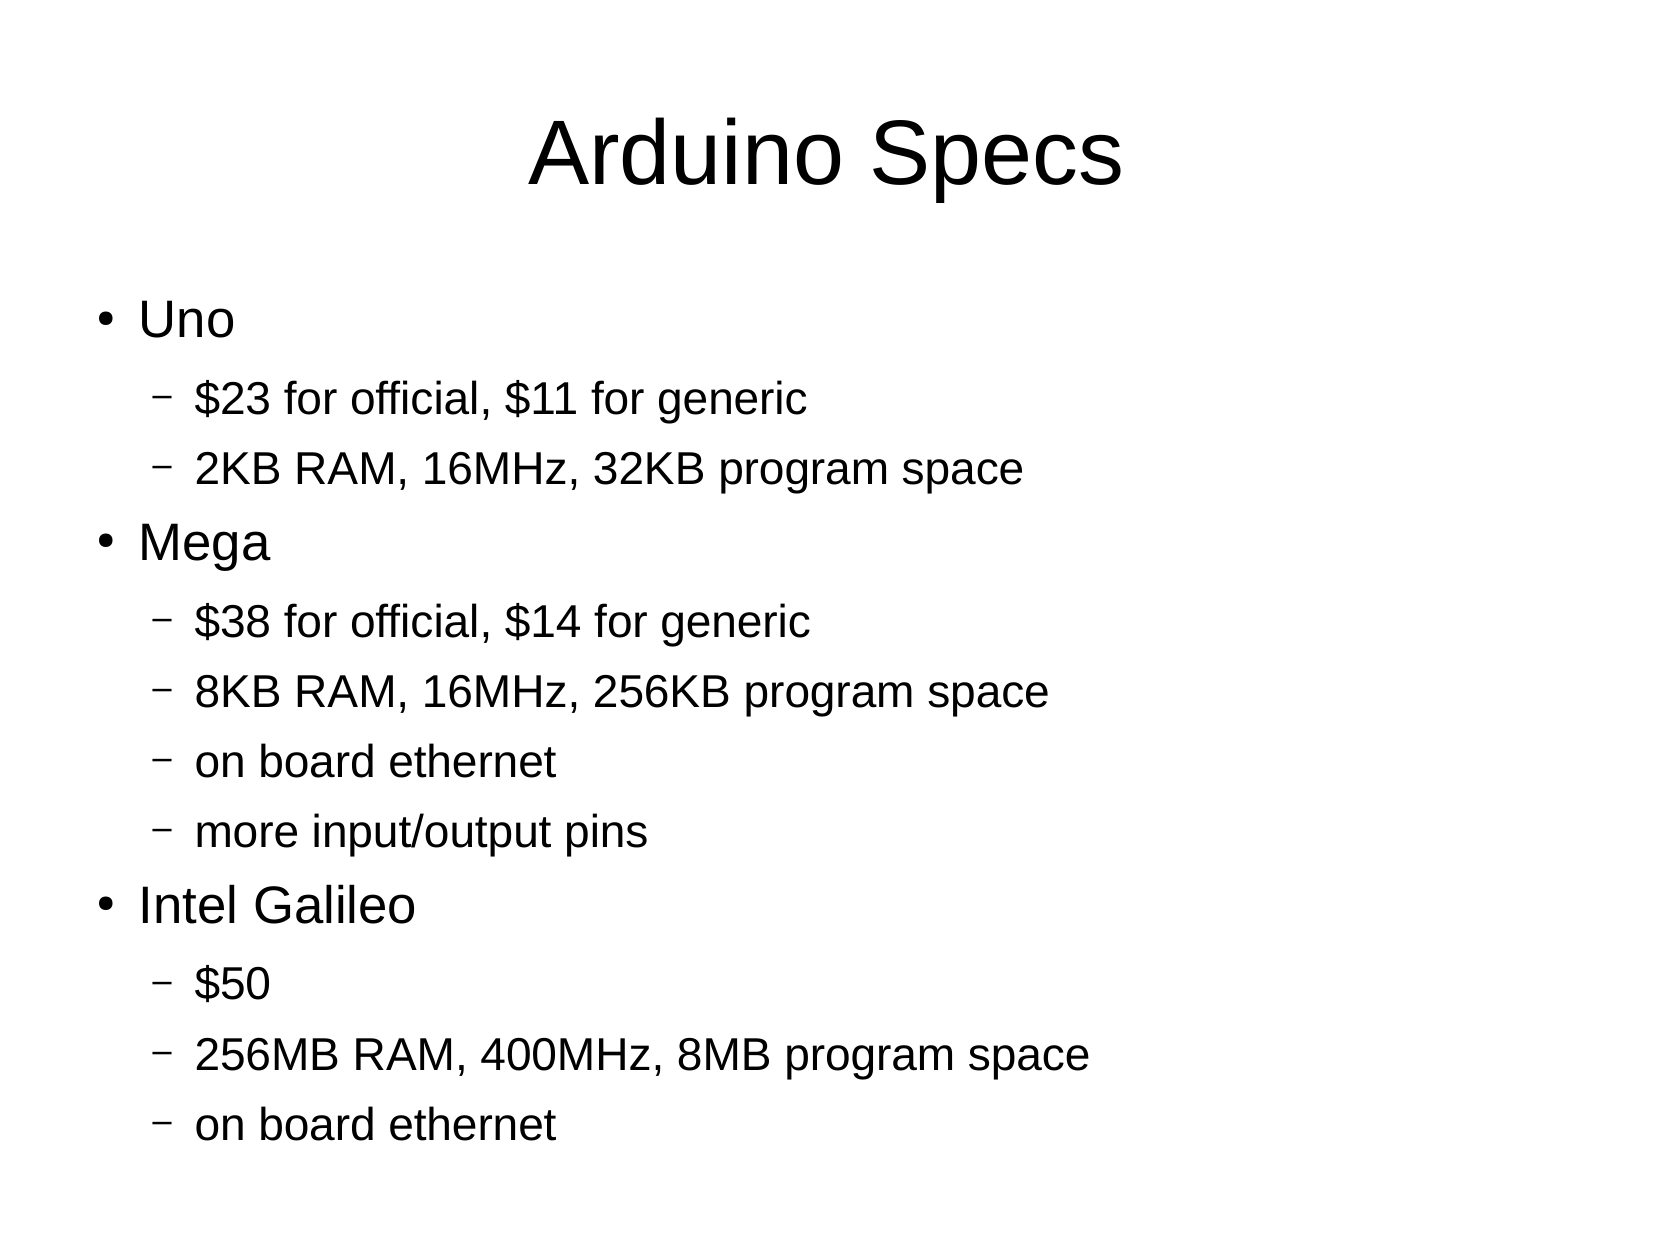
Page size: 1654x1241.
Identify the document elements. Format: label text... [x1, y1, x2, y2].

list Uno $23 for official, $11 for generic 2KB RAM, 16MHz, 32KB program space Mega $38 for official, $14 for generic 8KB RAM, 16MHz, 256KB program space on board ethernet more input/output pins Intel Galileo $50 256MB RAM, 400MHz, 8MB program space on board ethernet [82, 290, 1571, 1156]
title Arduino Specs [82, 49, 1571, 257]
